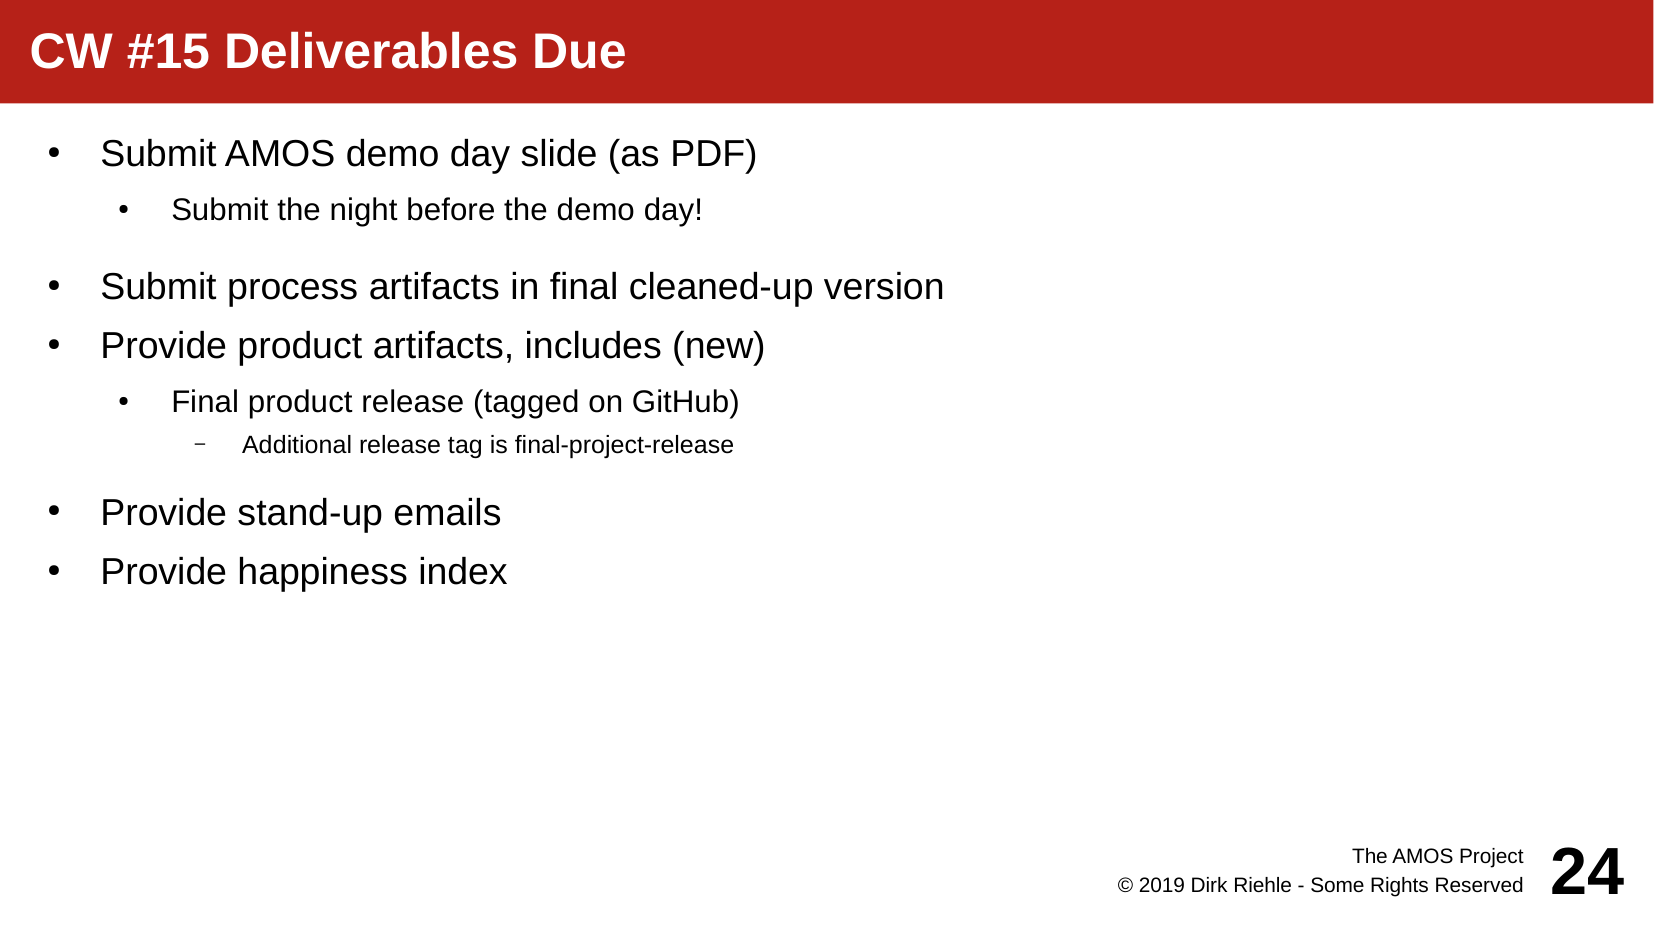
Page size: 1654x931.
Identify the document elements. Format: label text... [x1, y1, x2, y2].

list Submit AMOS demo day slide (as PDF) Submit the night before the demo day! Submit process artifacts in final cleaned-up version Provide product artifacts, includes (new) Final product release (tagged on GitHub) Additional release tag is final-project-release Provide stand-up emails Provide happiness index [29, 132, 1625, 798]
title CW #15 Deliverables Due [0, 0, 1654, 104]
